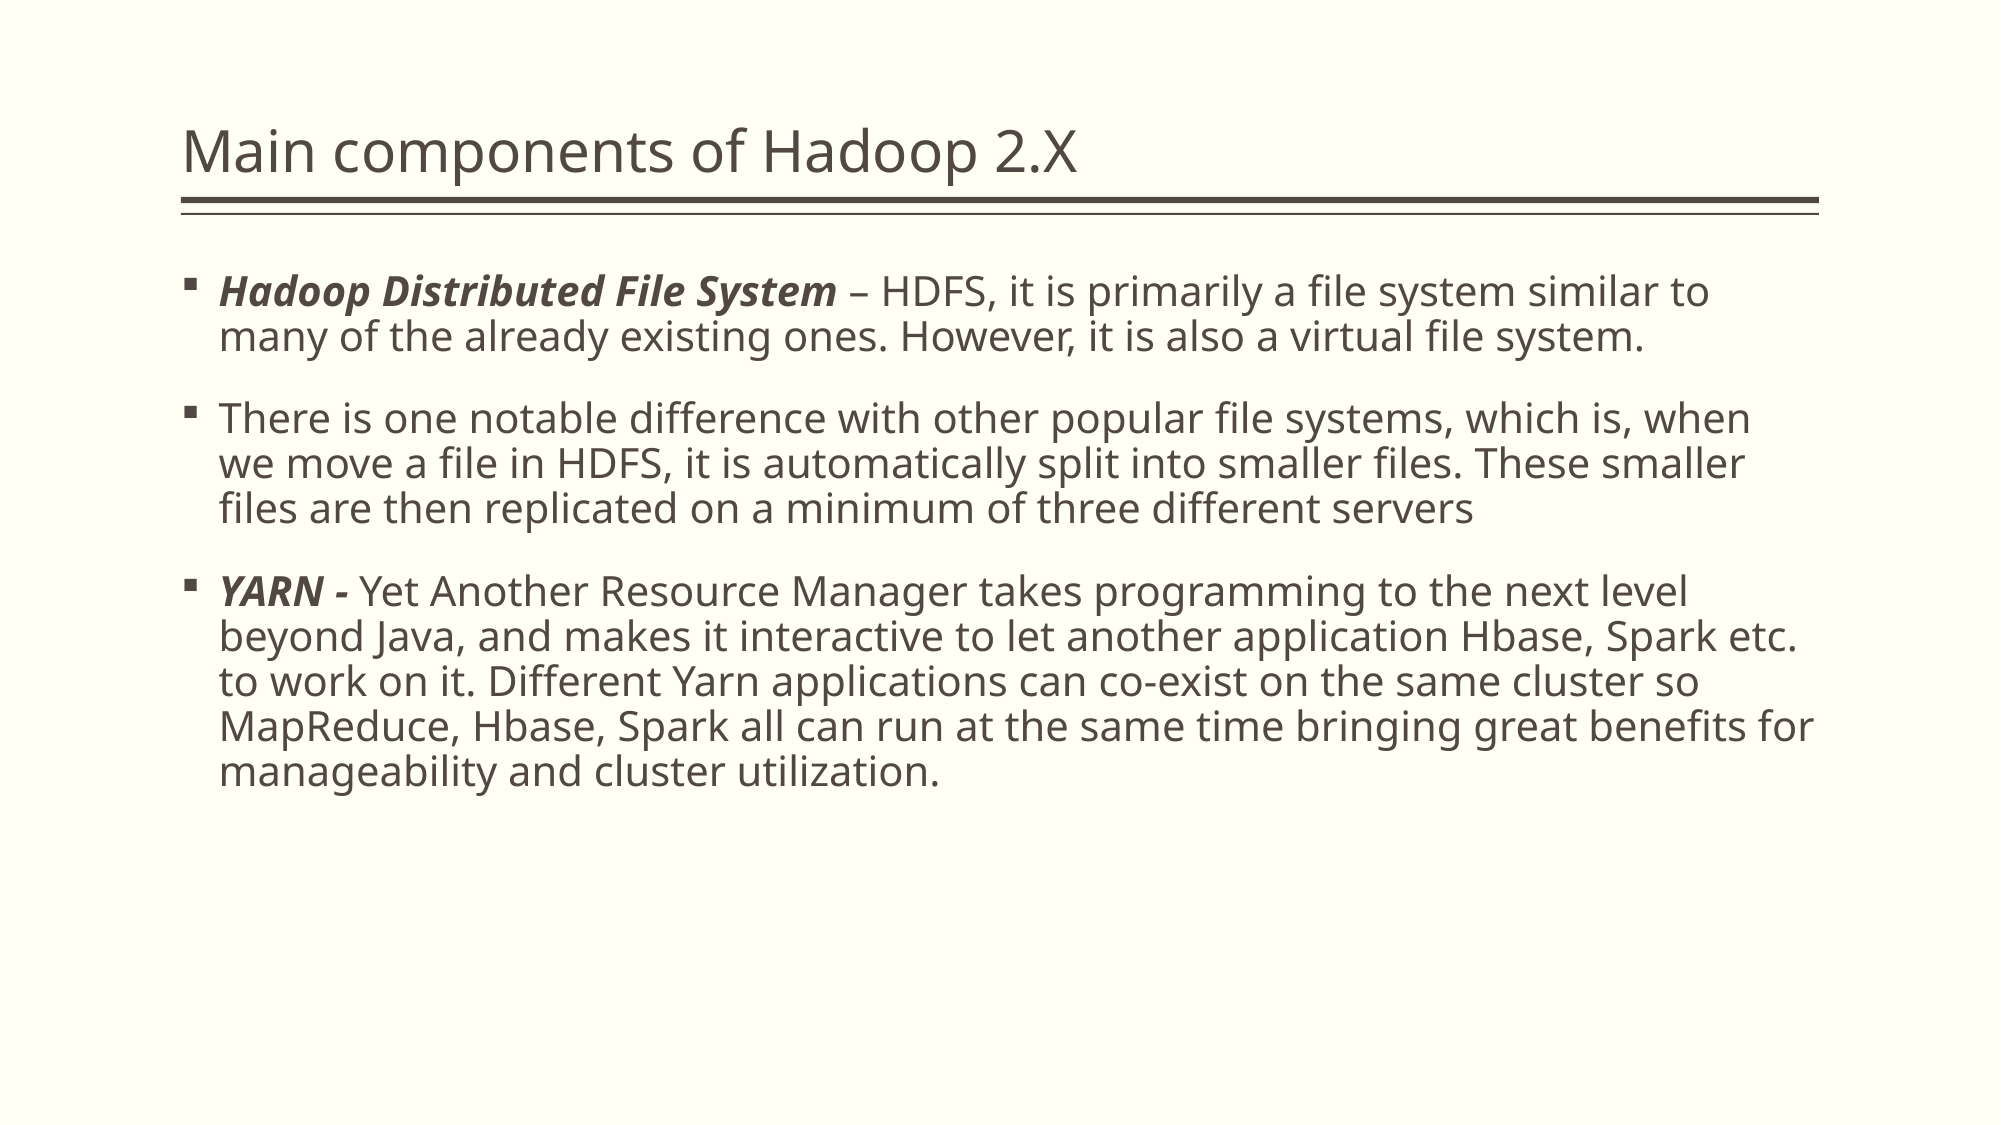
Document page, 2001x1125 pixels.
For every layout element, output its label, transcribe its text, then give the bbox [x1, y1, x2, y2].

title Main components of Hadoop 2.X [181, 12, 1819, 193]
list Hadoop Distributed File System – HDFS, it is primarily a file system similar to many of the already existing ones. However, it is also a virtual file system. There is one notable difference with other popular file systems, which is, when we move a file in HDFS, it is automatically split into smaller files. These smaller files are then replicated on a minimum of three different servers YARN - Yet Another Resource Manager takes programming to the next level beyond Java, and makes it interactive to let another application Hbase, Spark etc. to work on it. Different Yarn applications can co-exist on the same cluster so MapReduce, Hbase, Spark all can run at the same time bringing great benefits for manageability and cluster utilization. [181, 262, 1819, 1013]
